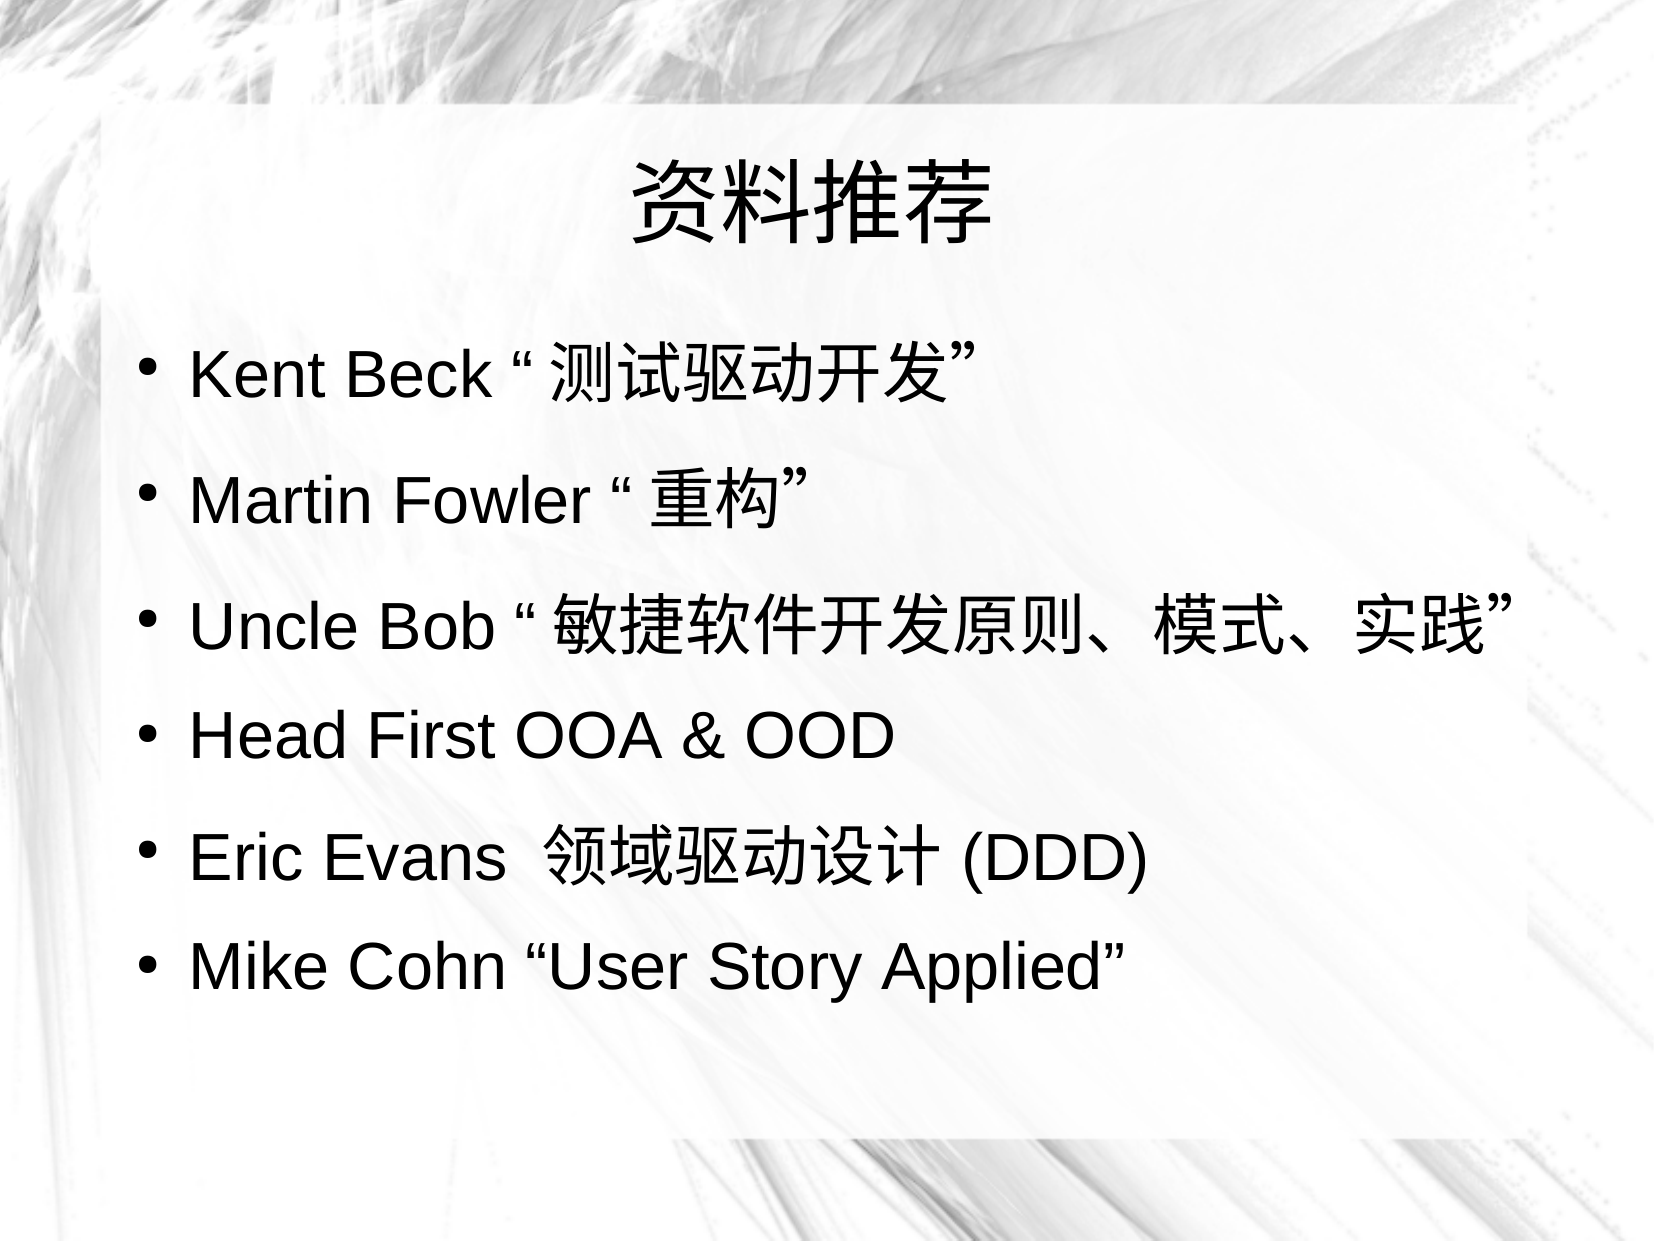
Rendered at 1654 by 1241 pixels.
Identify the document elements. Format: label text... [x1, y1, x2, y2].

list Kent Beck “测试驱动开发” Martin Fowler “重构” Uncle Bob “敏捷软件开发原则、模式、实践” Head First OOA & OOD Eric Evans 领域驱动设计(DDD) Mike Cohn “User Story Applied” [118, 319, 1571, 1025]
picture [0, 0, 1654, 1241]
title 资料推荐 [118, 112, 1506, 281]
